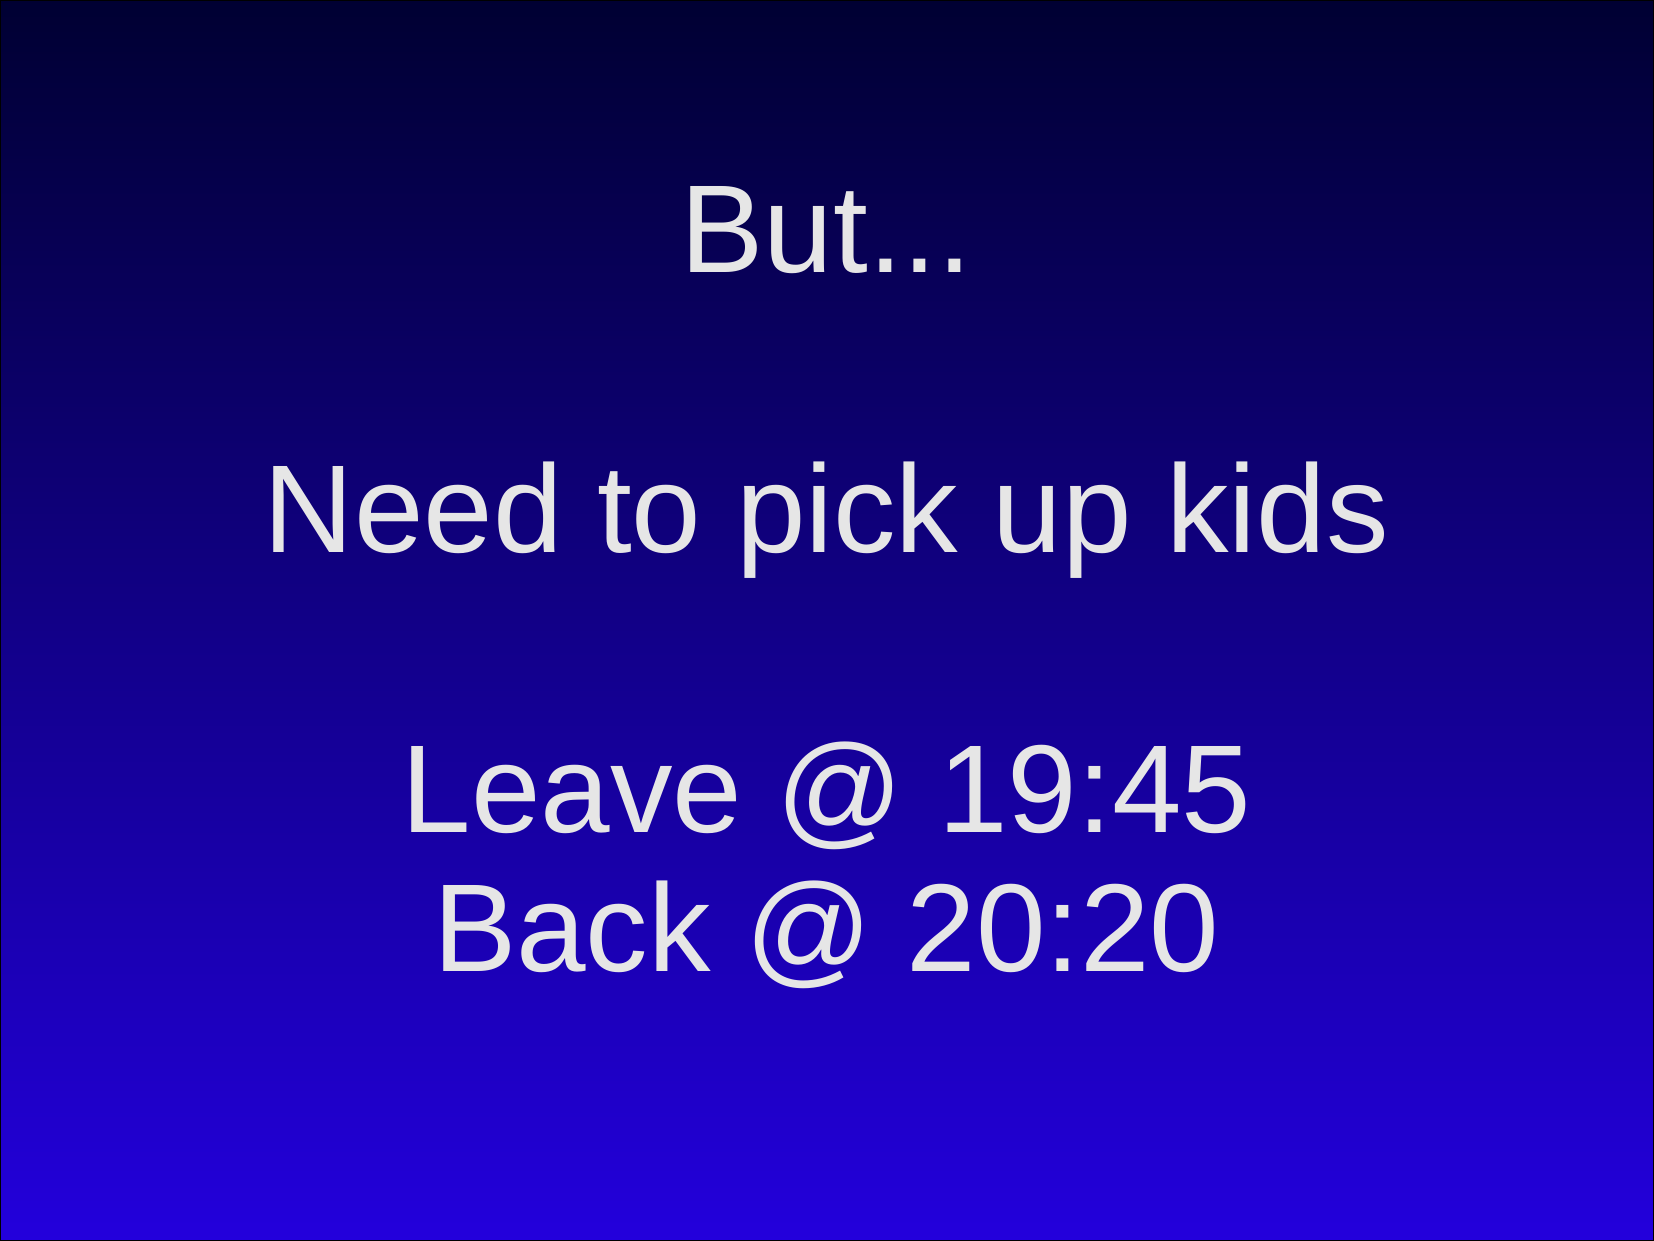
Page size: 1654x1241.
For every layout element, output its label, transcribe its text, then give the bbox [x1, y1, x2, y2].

subtitle But... Need to pick up kids Leave @ 19:45 Back @ 20:20 [82, 56, 1571, 1102]
